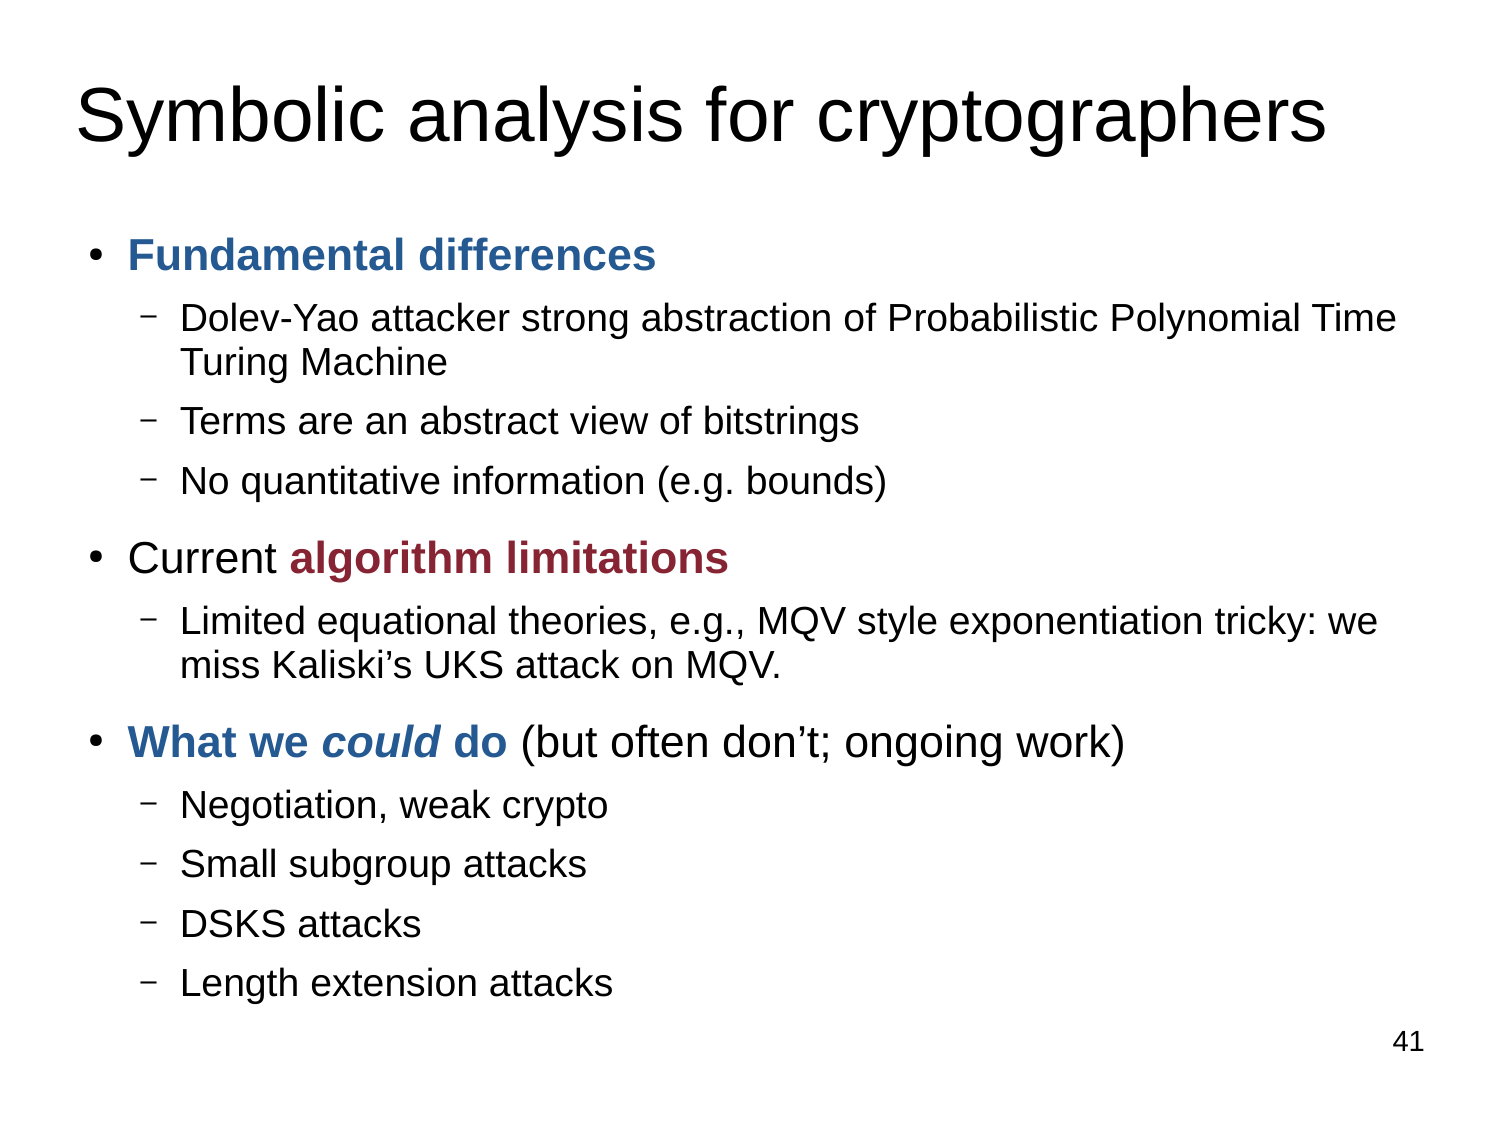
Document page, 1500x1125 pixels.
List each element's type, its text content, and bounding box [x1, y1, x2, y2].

list Fundamental differences Dolev-Yao attacker strong abstraction of Probabilistic Polynomial Time Turing Machine Terms are an abstract view of bitstrings No quantitative information (e.g. bounds) Current algorithm limitations Limited equational theories, e.g., MQV style exponentiation tricky: we miss Kaliski’s UKS attack on MQV. What we could do (but often don’t; ongoing work) Negotiation, weak crypto Small subgroup attacks DSKS attacks Length extension attacks [75, 230, 1425, 1014]
title Symbolic analysis for cryptographers [75, 44, 1425, 185]
